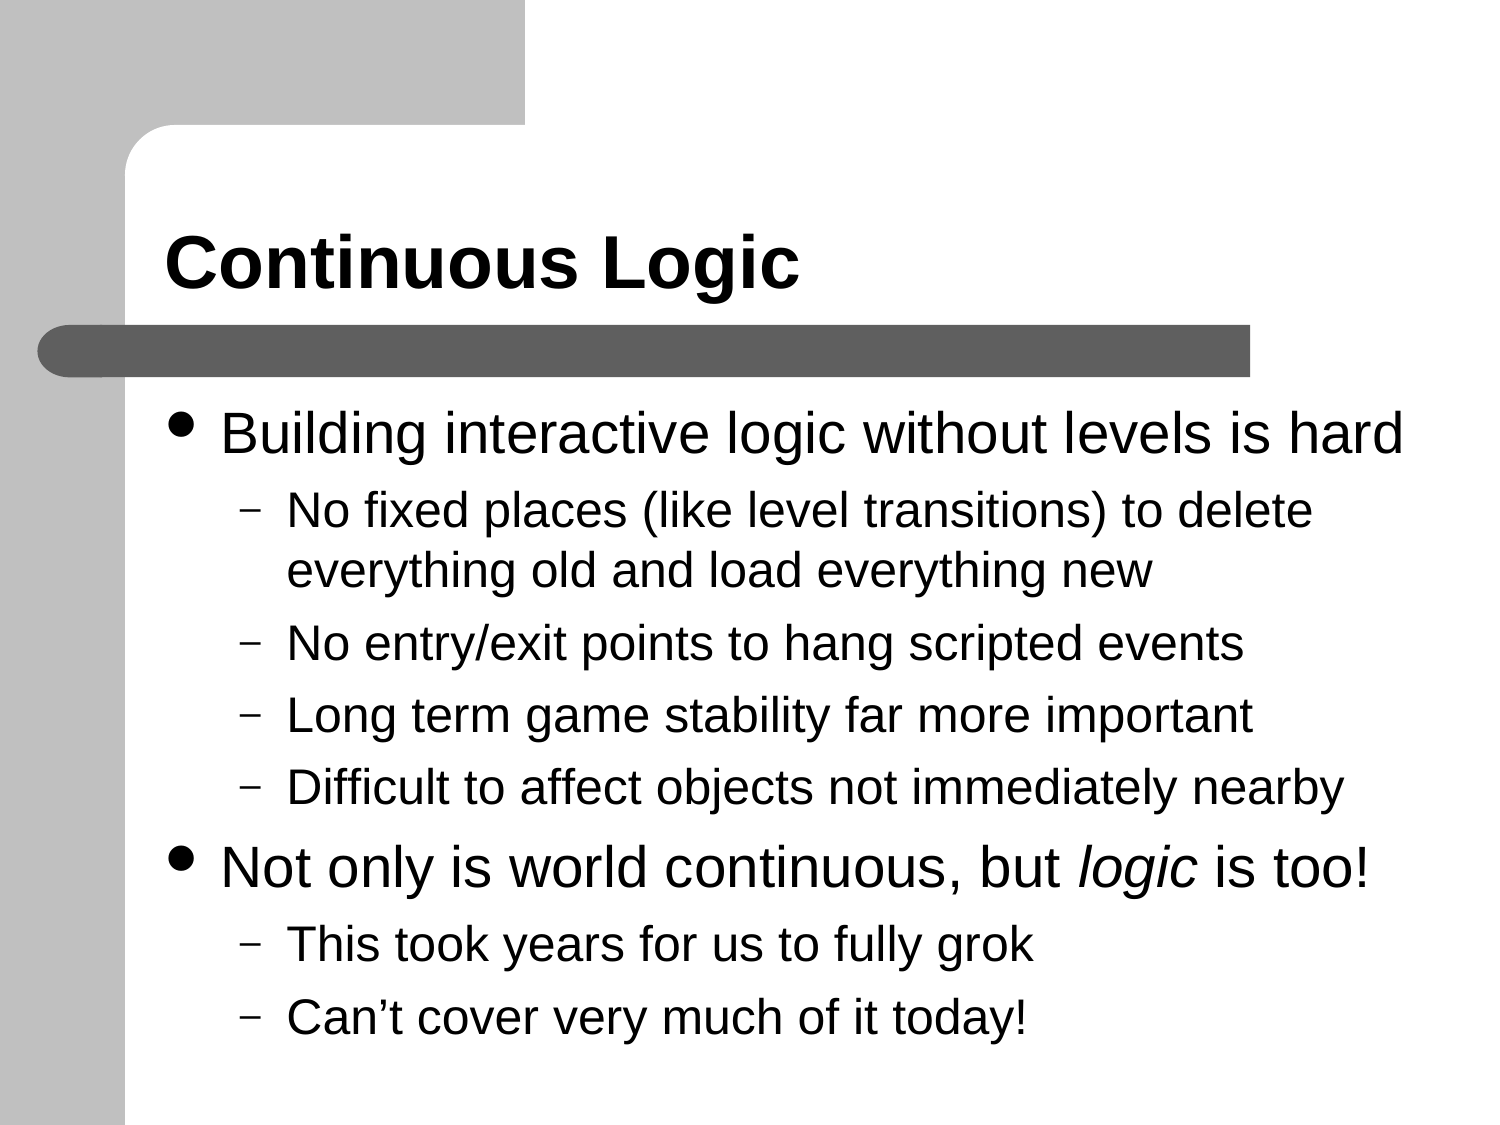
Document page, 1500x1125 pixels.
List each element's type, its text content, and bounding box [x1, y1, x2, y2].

title Continuous Logic [149, 124, 1463, 313]
list Building interactive logic without levels is hard No fixed places (like level transitions) to delete everything old and load everything new No entry/exit points to hang scripted events Long term game stability far more important Difficult to affect objects not immediately nearby Not only is world continuous, but logic is too! This took years for us to fully grok Can’t cover very much of it today! [149, 387, 1463, 1053]
